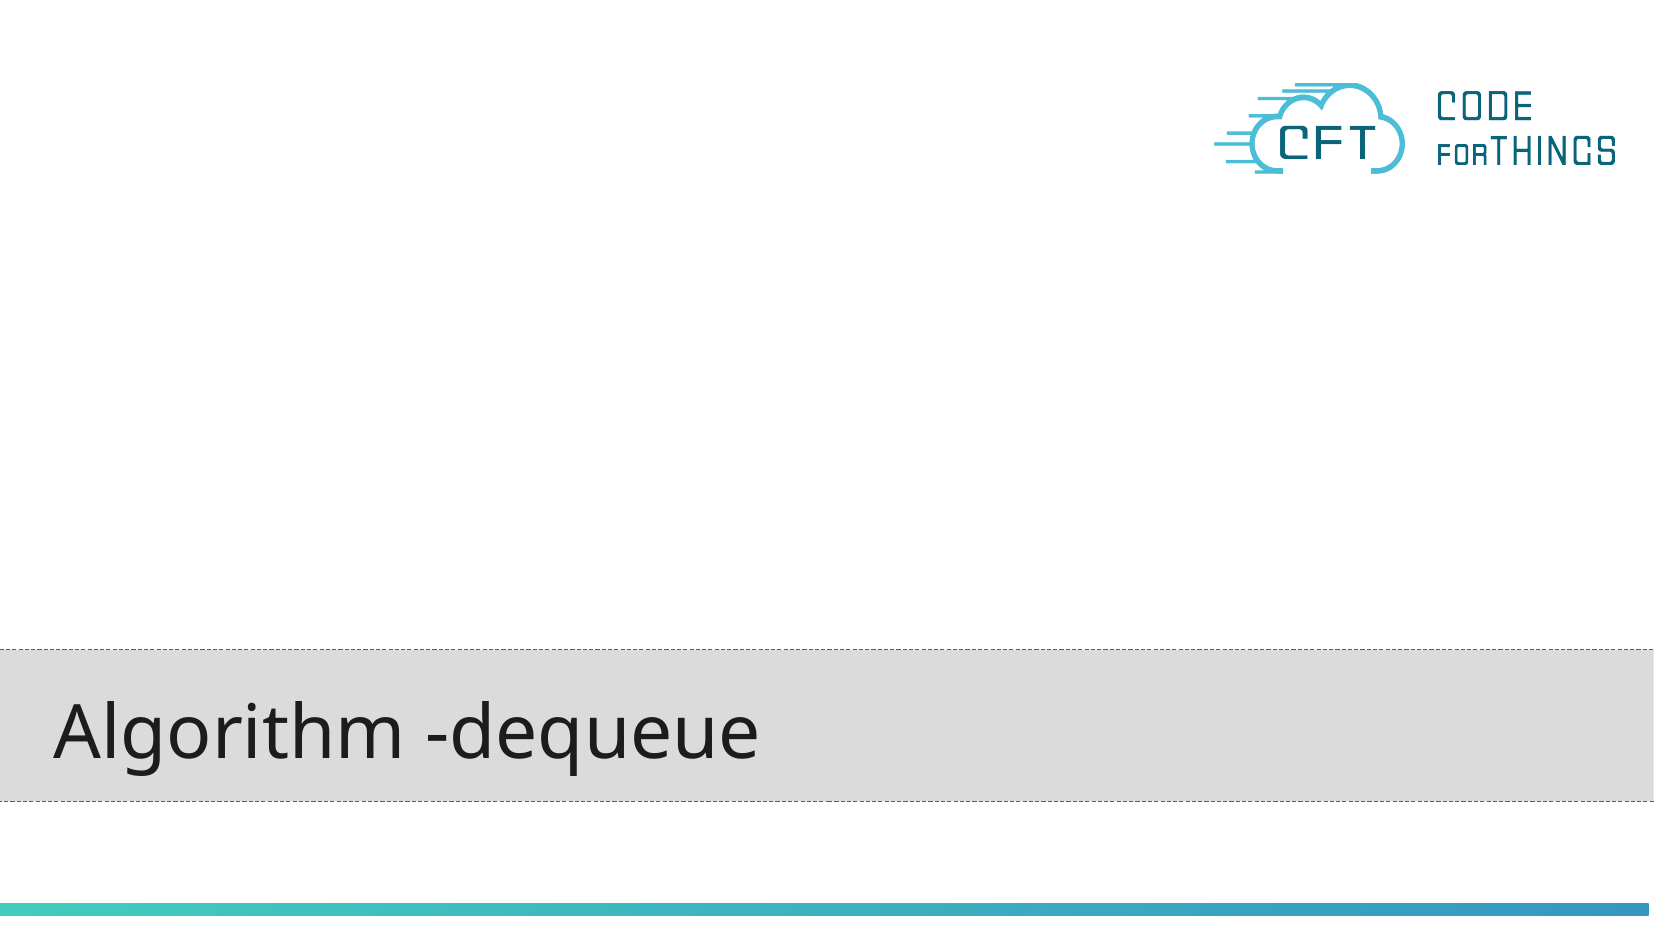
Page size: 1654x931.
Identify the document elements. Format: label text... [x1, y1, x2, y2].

picture [1214, 83, 1615, 174]
title Algorithm -dequeue [53, 651, 1542, 807]
